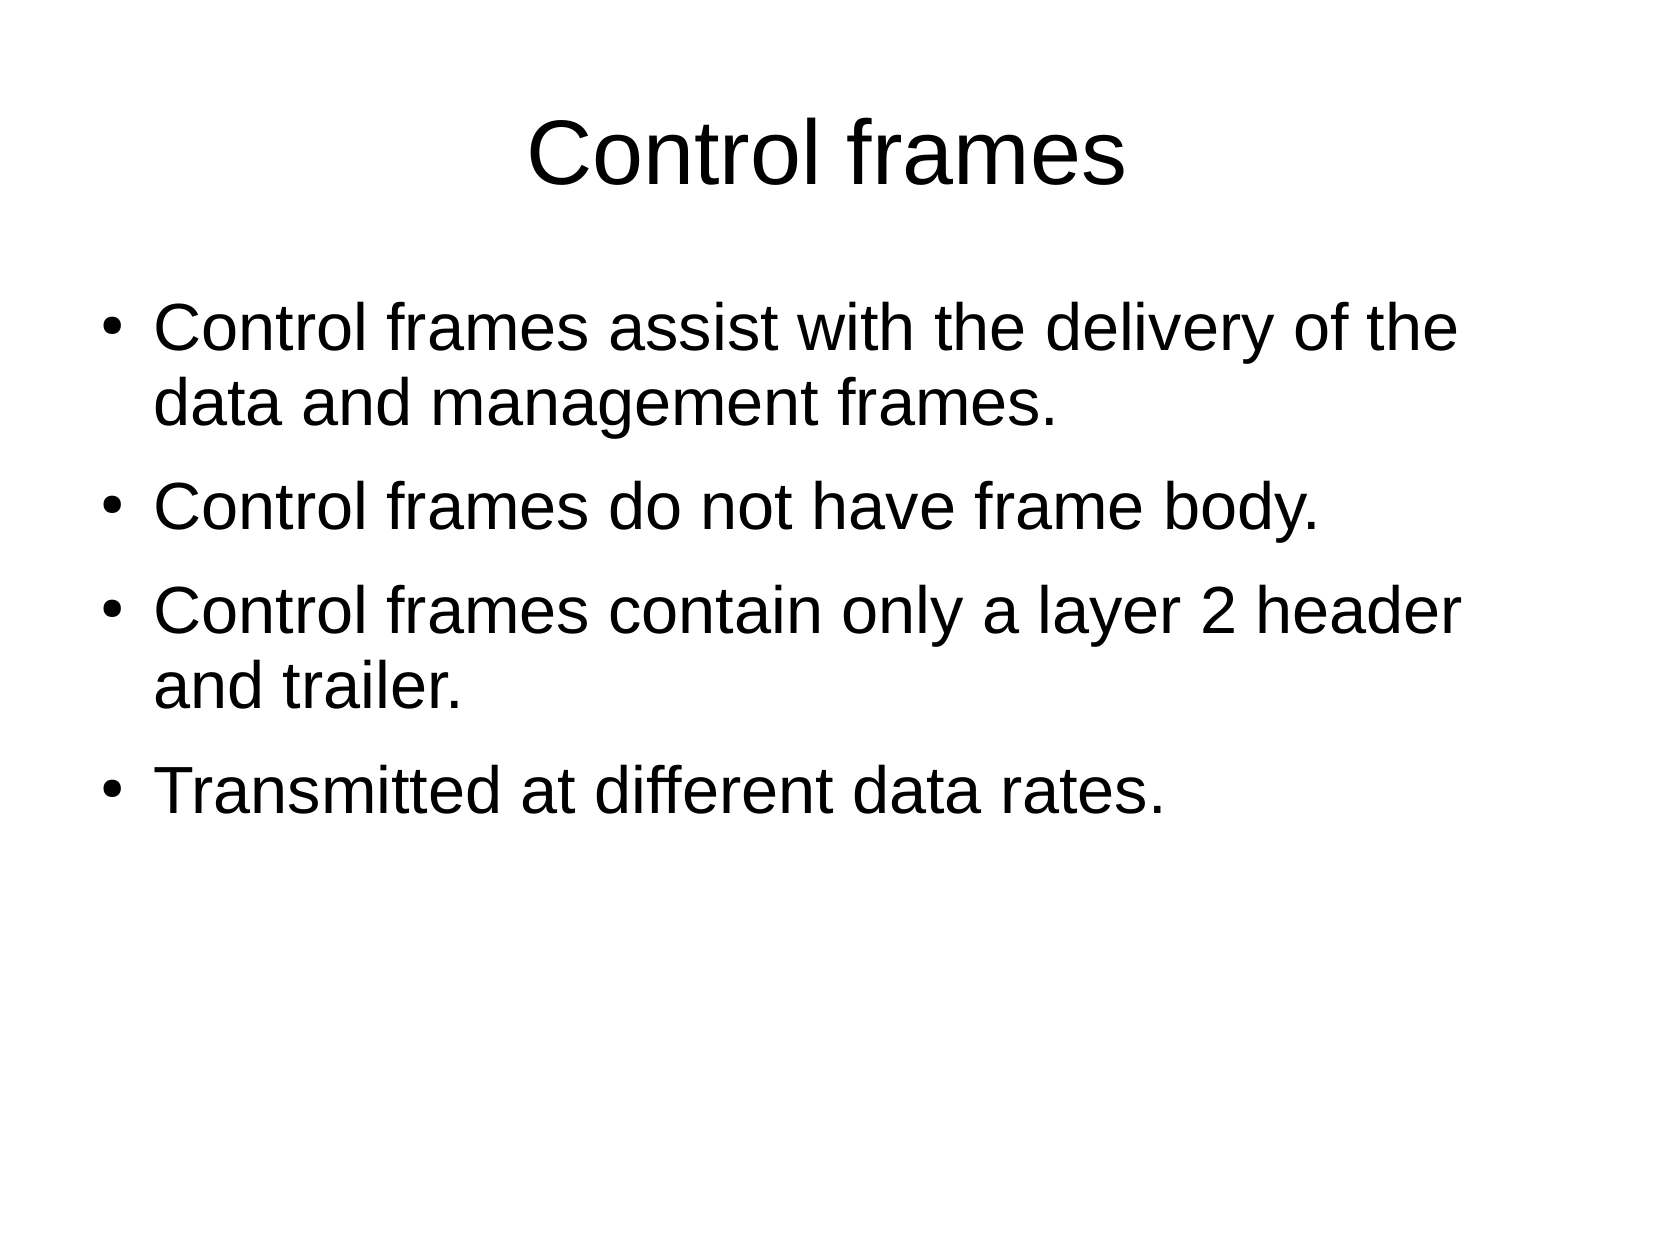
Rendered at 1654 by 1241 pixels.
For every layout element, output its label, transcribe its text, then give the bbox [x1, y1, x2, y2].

title Control frames [82, 49, 1571, 257]
list Control frames assist with the delivery of the data and management frames. Control frames do not have frame body. Control frames contain only a layer 2 header and trailer. Transmitted at different data rates. [82, 290, 1571, 1010]
